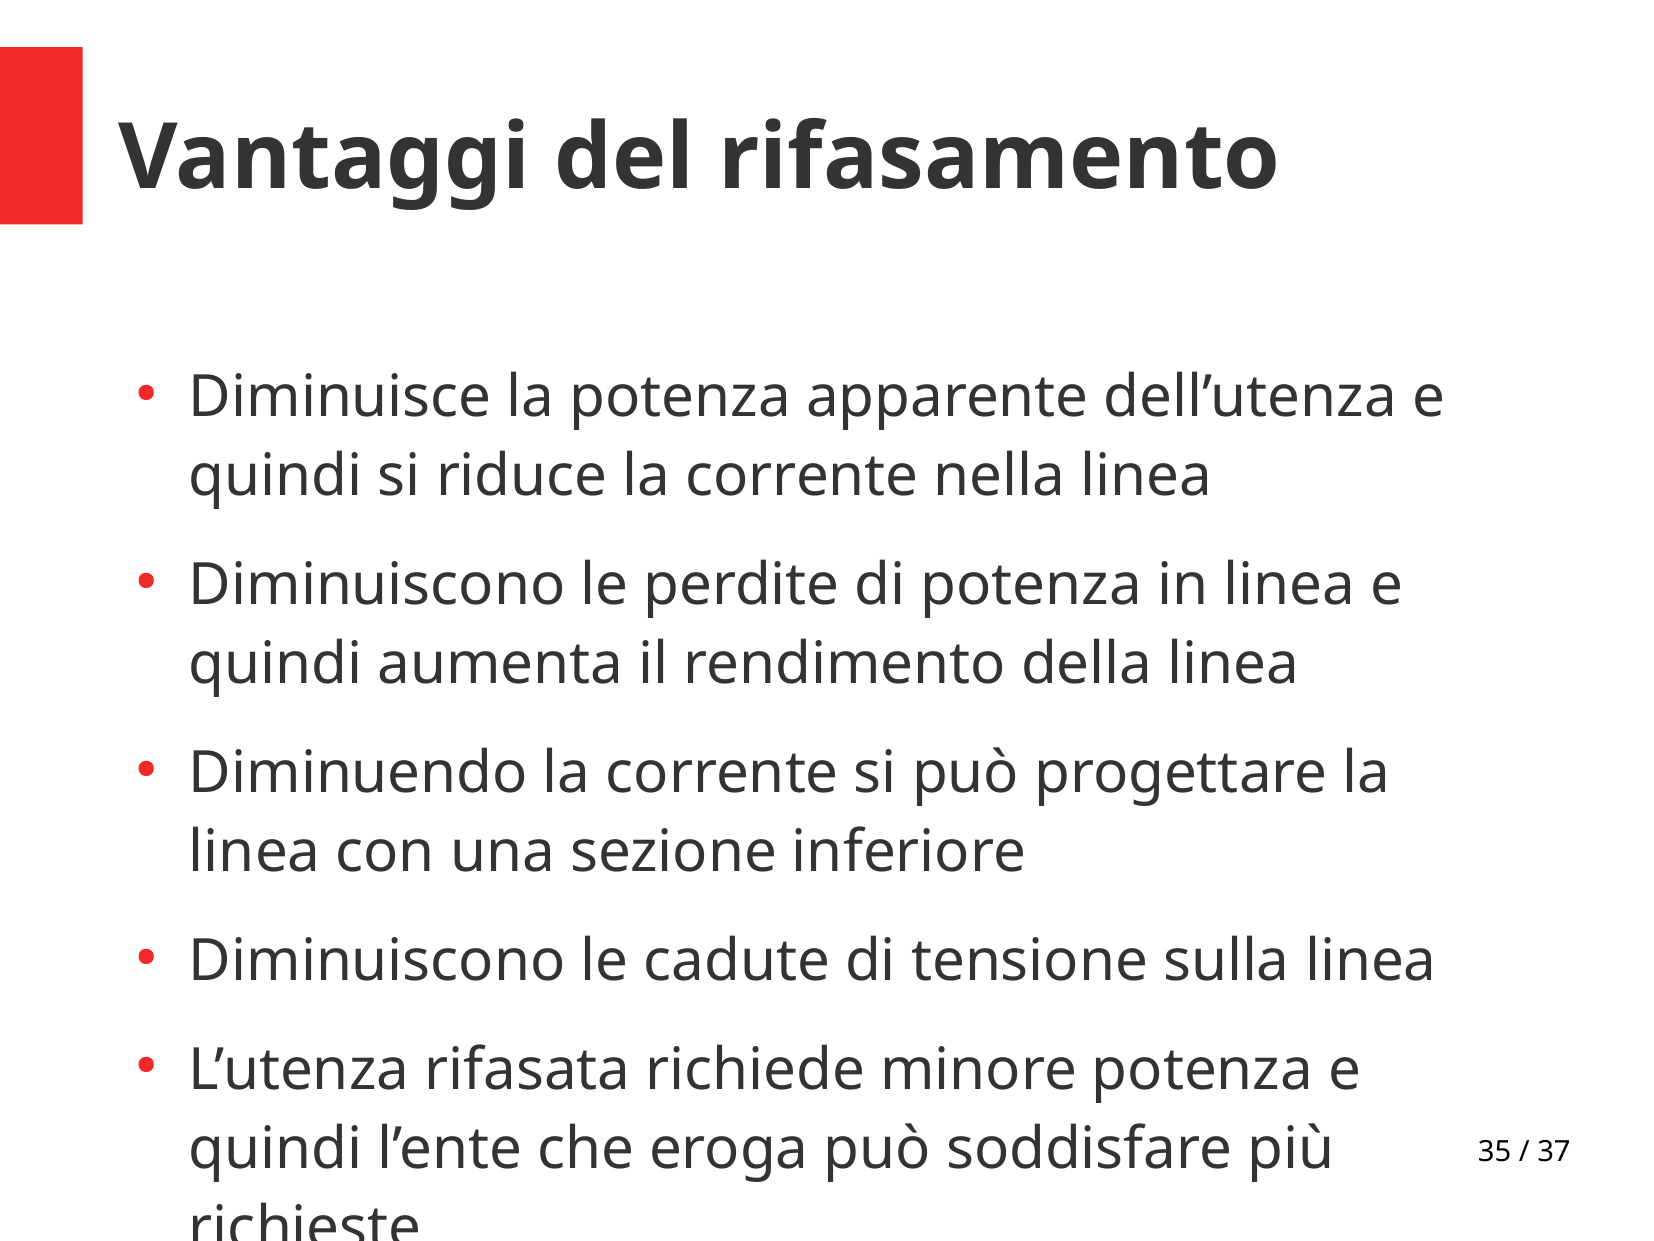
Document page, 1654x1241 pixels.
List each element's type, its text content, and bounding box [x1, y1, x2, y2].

list Diminuisce la potenza apparente dell’utenza e quindi si riduce la corrente nella linea Diminuiscono le perdite di potenza in linea e quindi aumenta il rendimento della linea Diminuendo la corrente si può progettare la linea con una sezione inferiore Diminuiscono le cadute di tensione sulla linea L’utenza rifasata richiede minore potenza e quindi l’ente che eroga può soddisfare più richieste [118, 354, 1536, 1074]
title Vantaggi del rifasamento [118, 49, 1571, 257]
